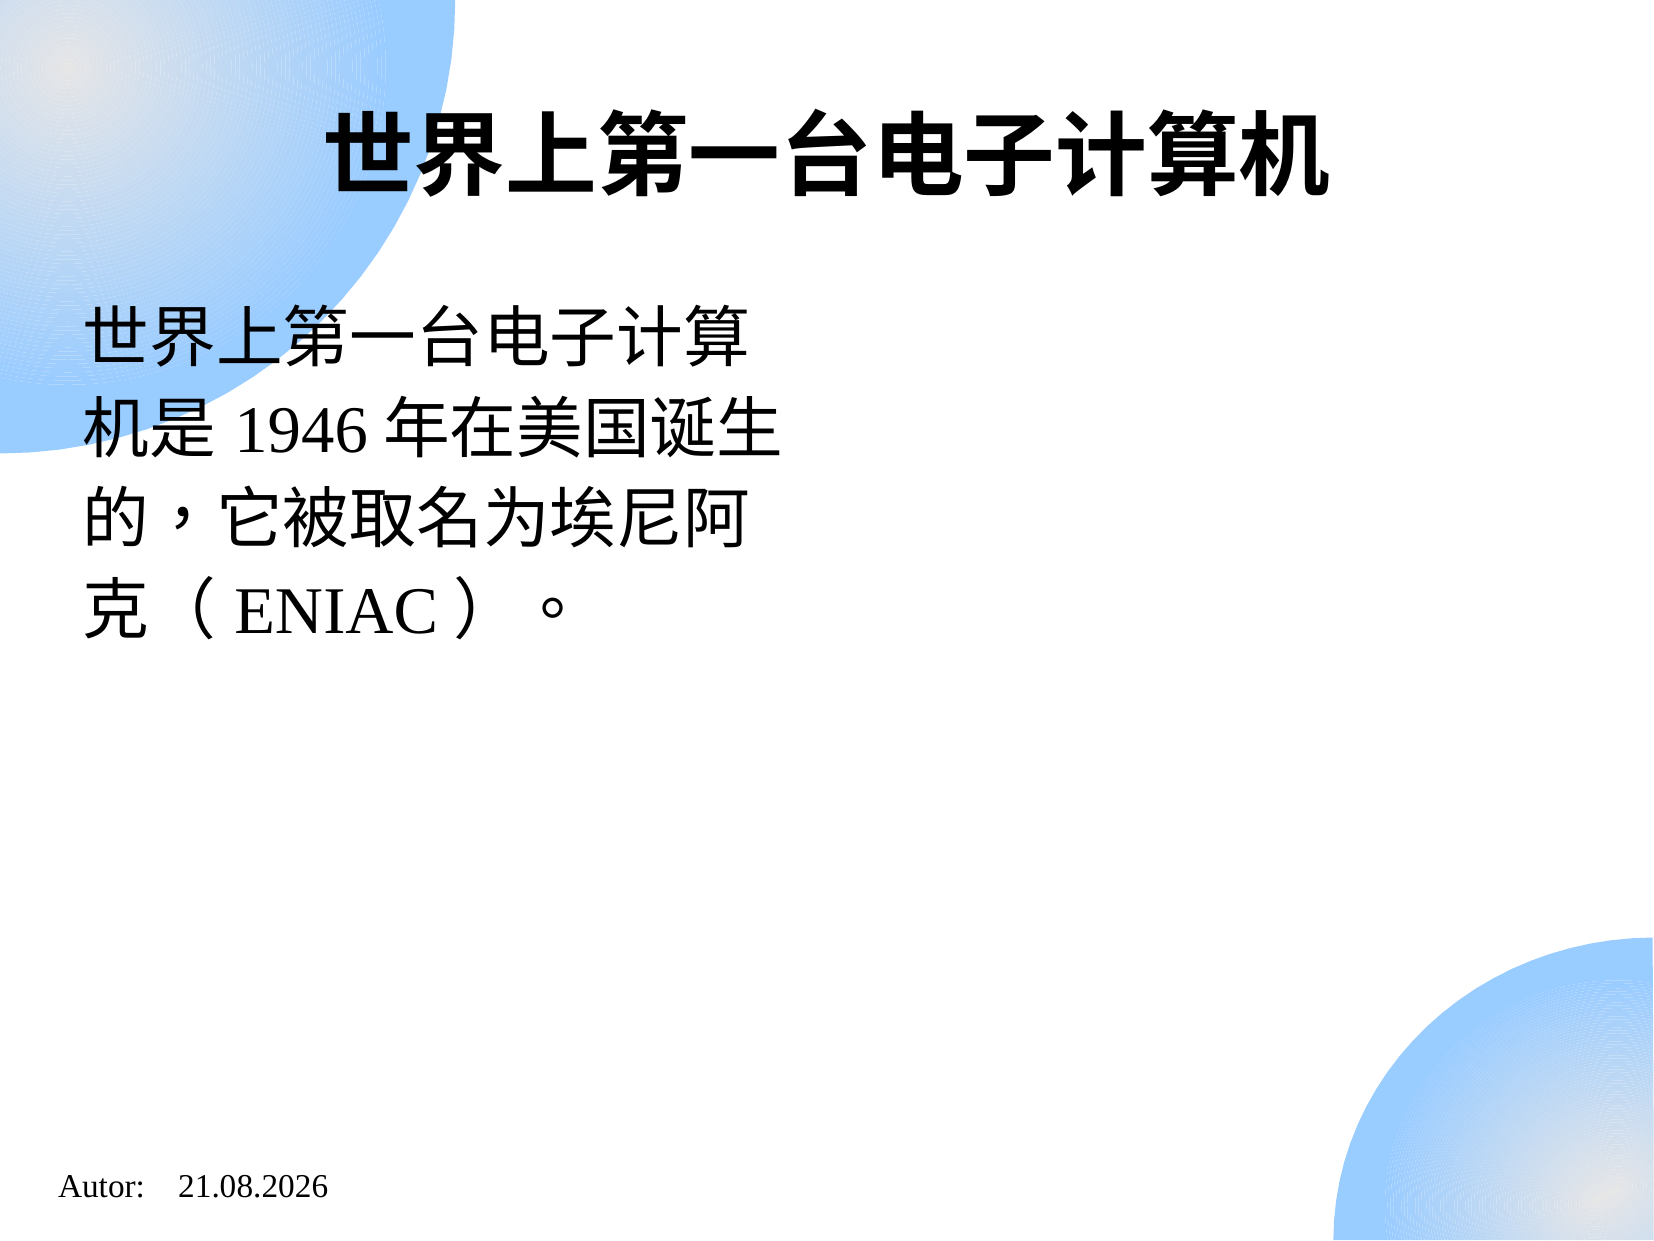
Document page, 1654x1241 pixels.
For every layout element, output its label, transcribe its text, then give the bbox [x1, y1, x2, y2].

list 世界上第一台电子计算机是1946年在美国诞生的，它被取名为埃尼阿克（ENIAC）。 [82, 290, 809, 1109]
title 世界上第一台电子计算机 [82, 49, 1571, 257]
picture [845, 290, 1572, 1109]
